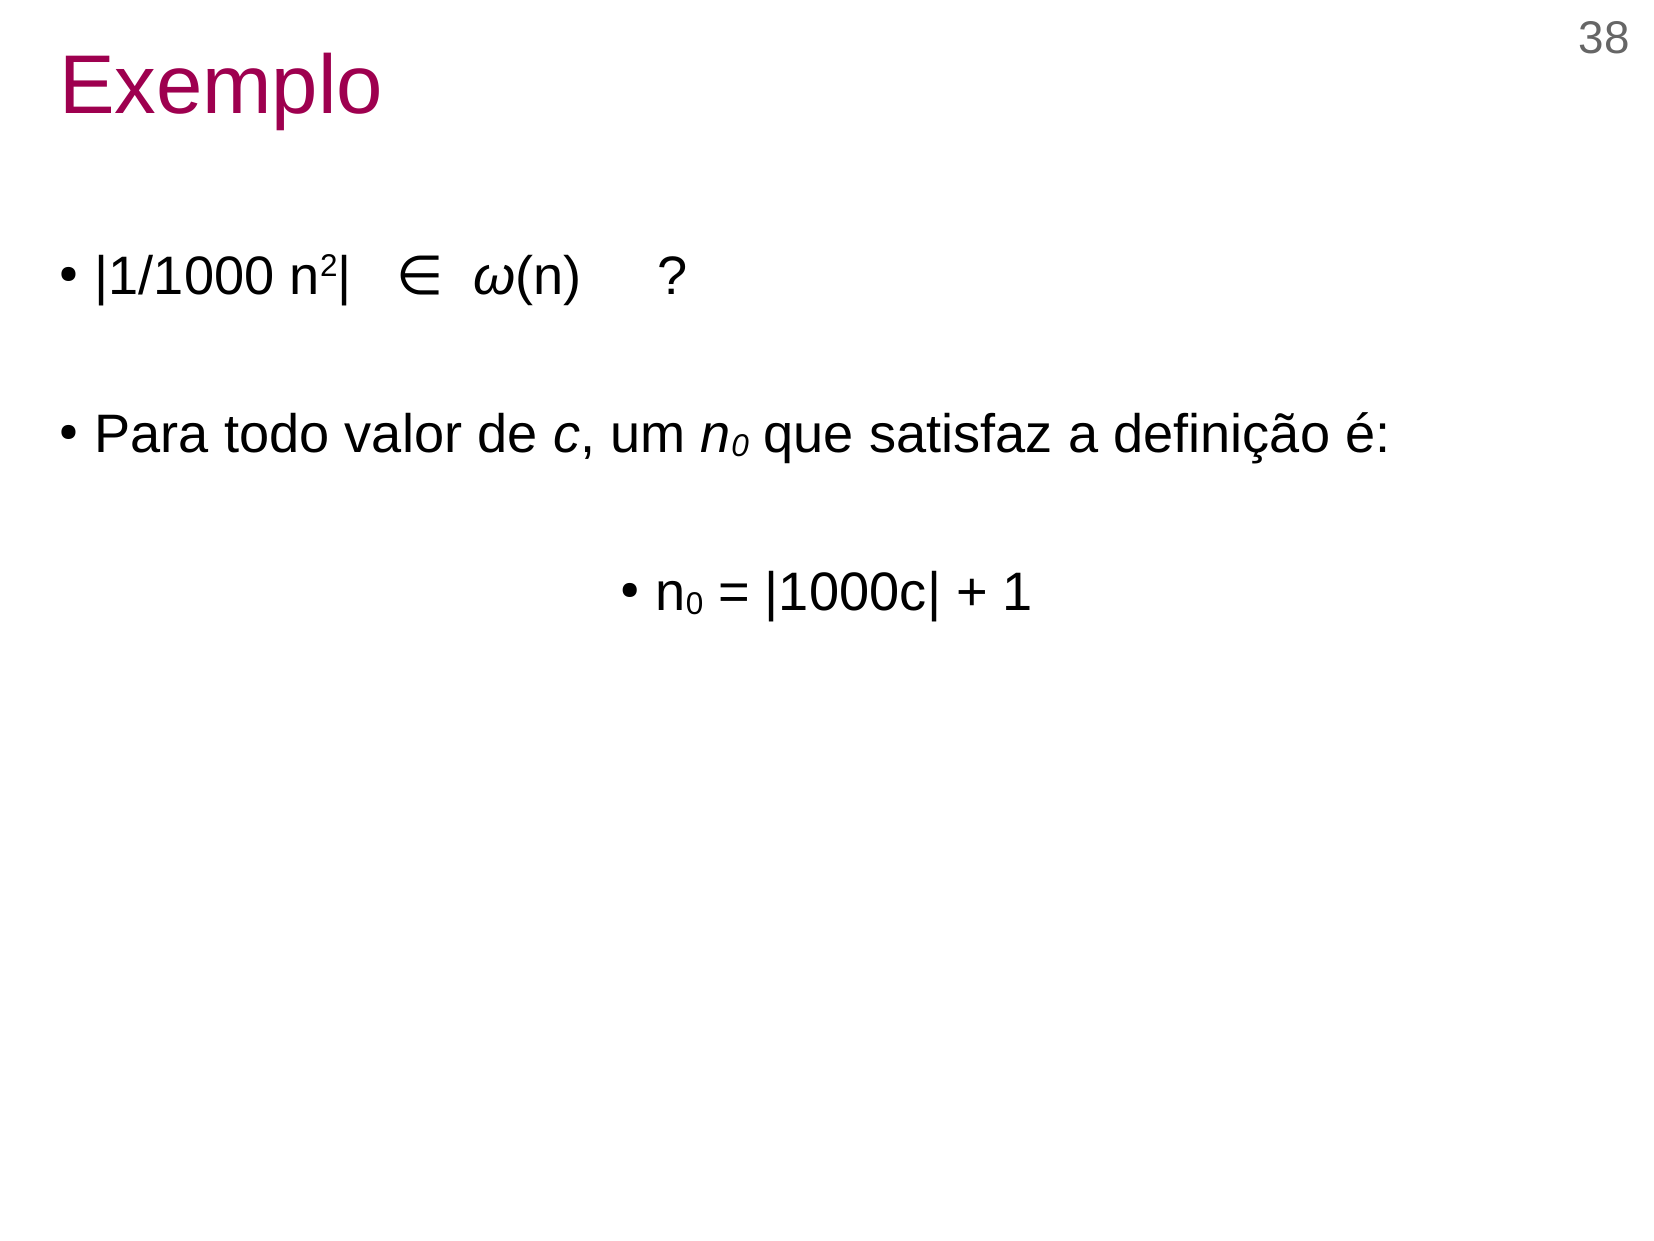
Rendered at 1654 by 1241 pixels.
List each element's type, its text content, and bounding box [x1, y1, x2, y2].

list |1/1000 n2| ∈ ω(n) ? Para todo valor de c, um n0 que satisfaz a definição é: n0 = |1000c| + 1 [59, 236, 1595, 1211]
title Exemplo [59, 29, 1595, 148]
